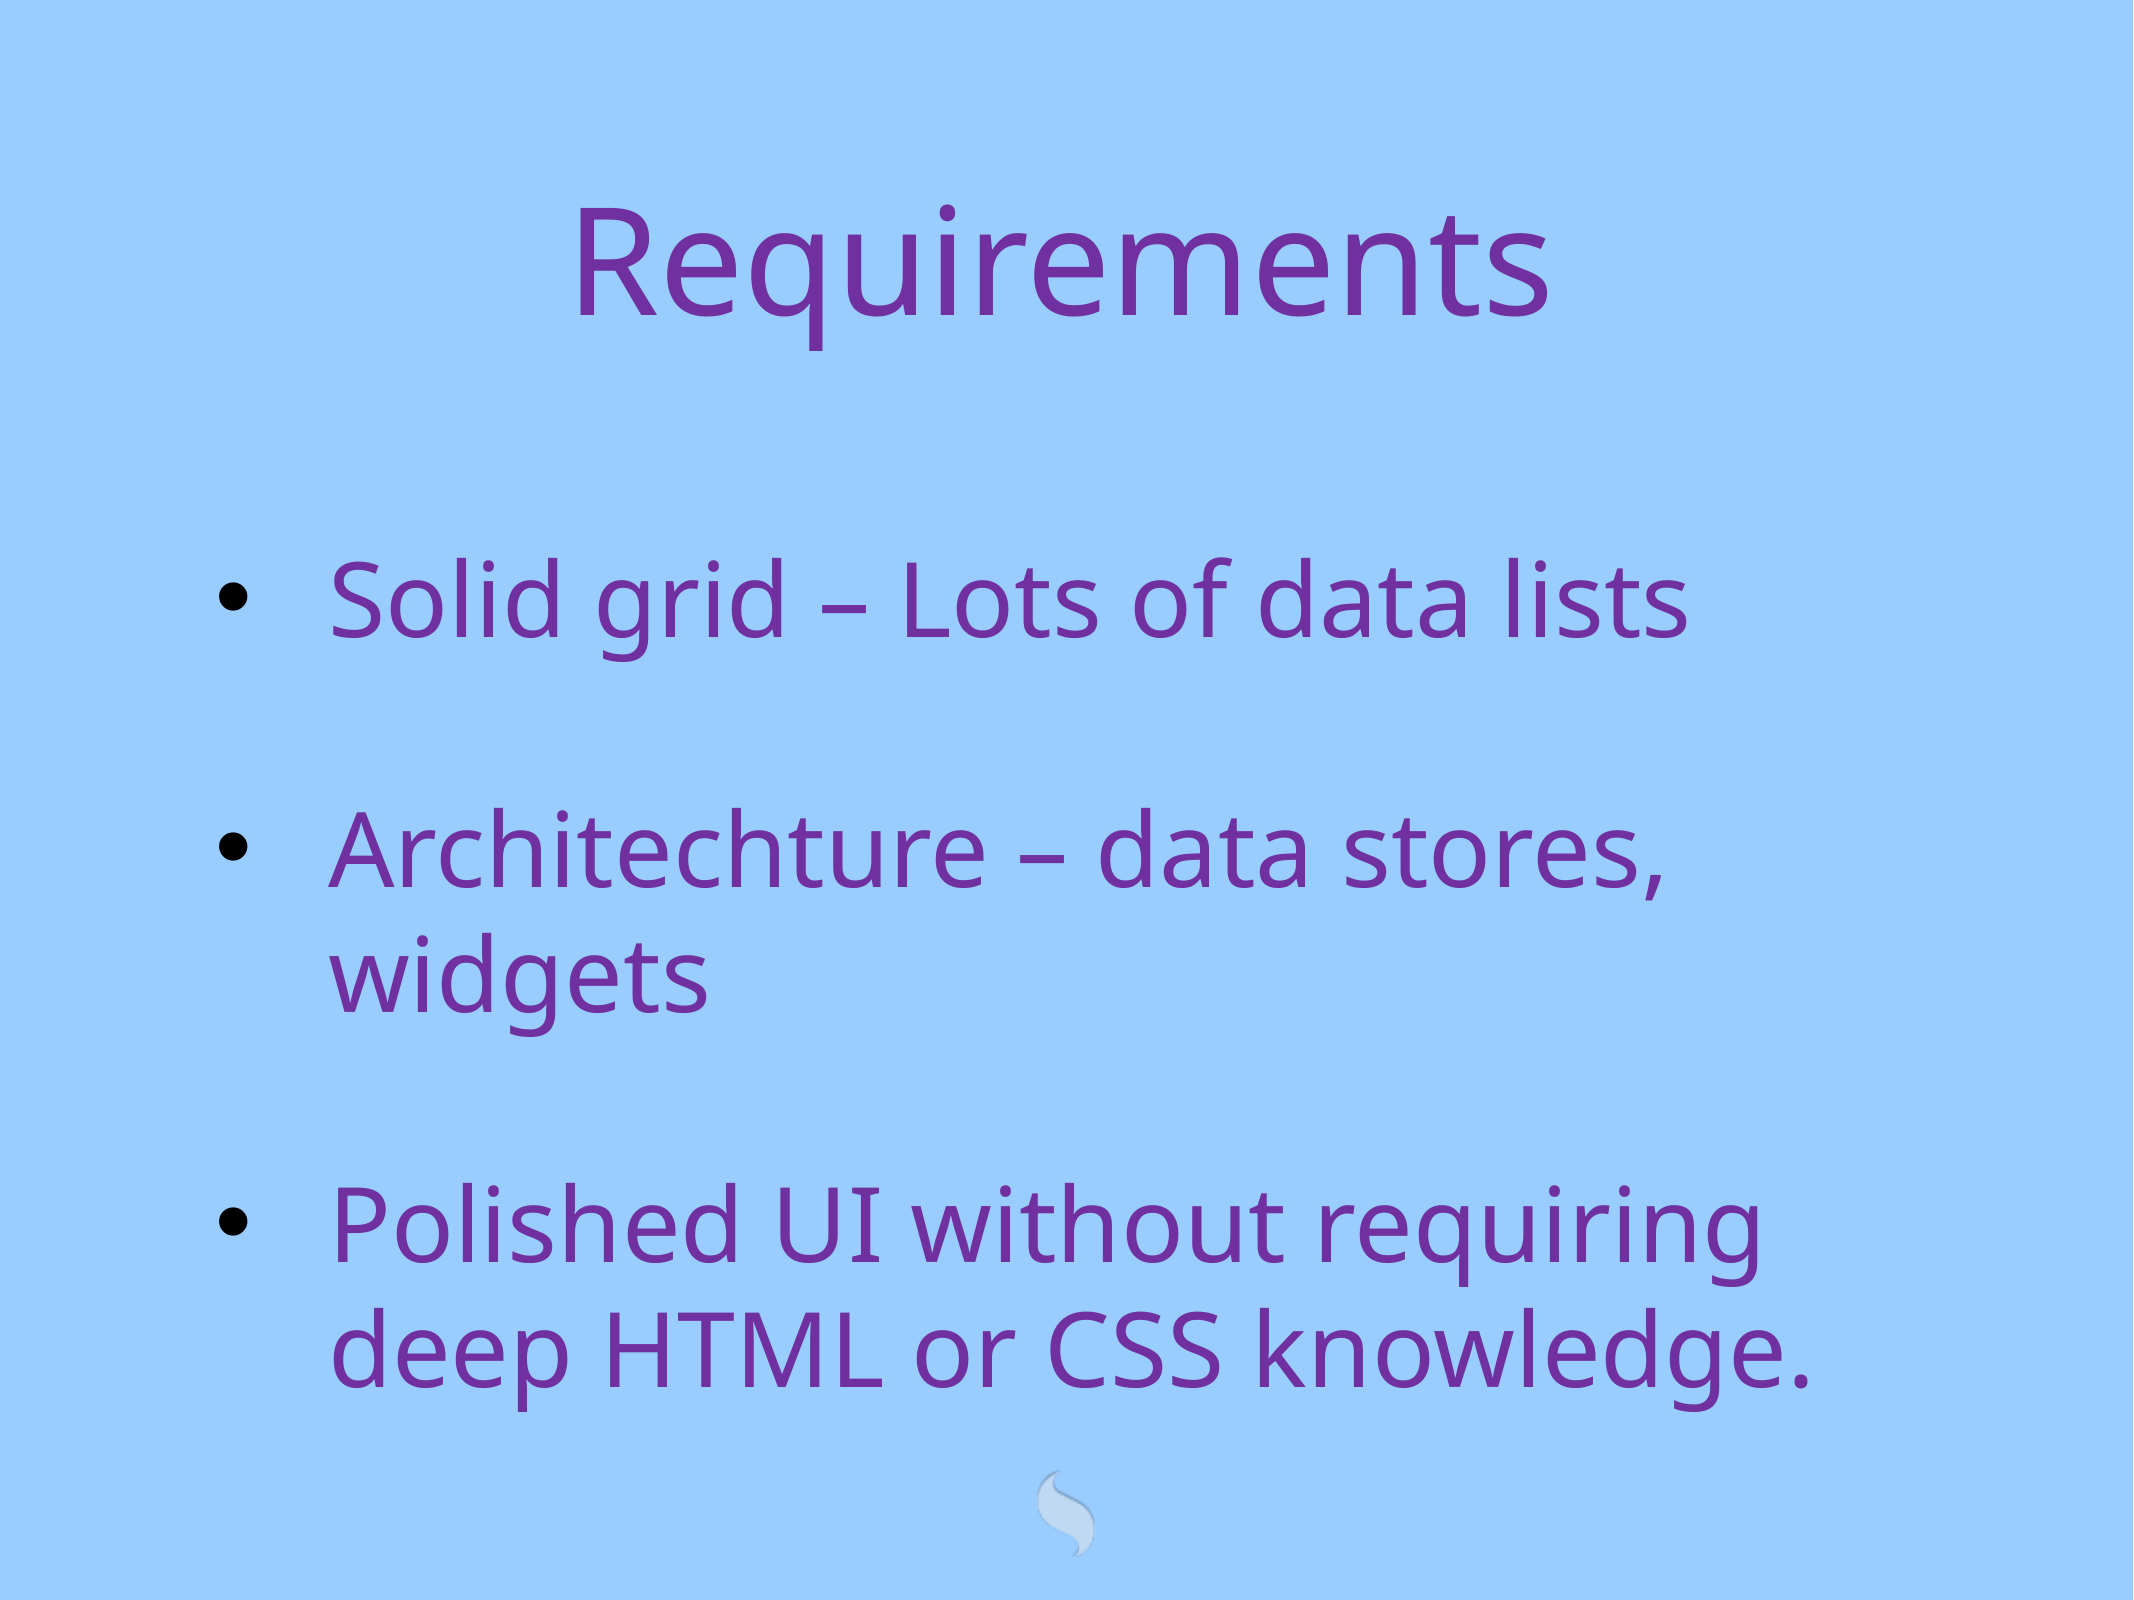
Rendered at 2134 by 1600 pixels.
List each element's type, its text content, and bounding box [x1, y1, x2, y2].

picture [1035, 1470, 1098, 1561]
text_box Requirements [354, 174, 1767, 354]
text_box Solid grid – Lots of data lists Architechture – data stores, widgets Polished UI without requiring deep HTML or CSS knowledge. [207, 524, 2046, 1363]
